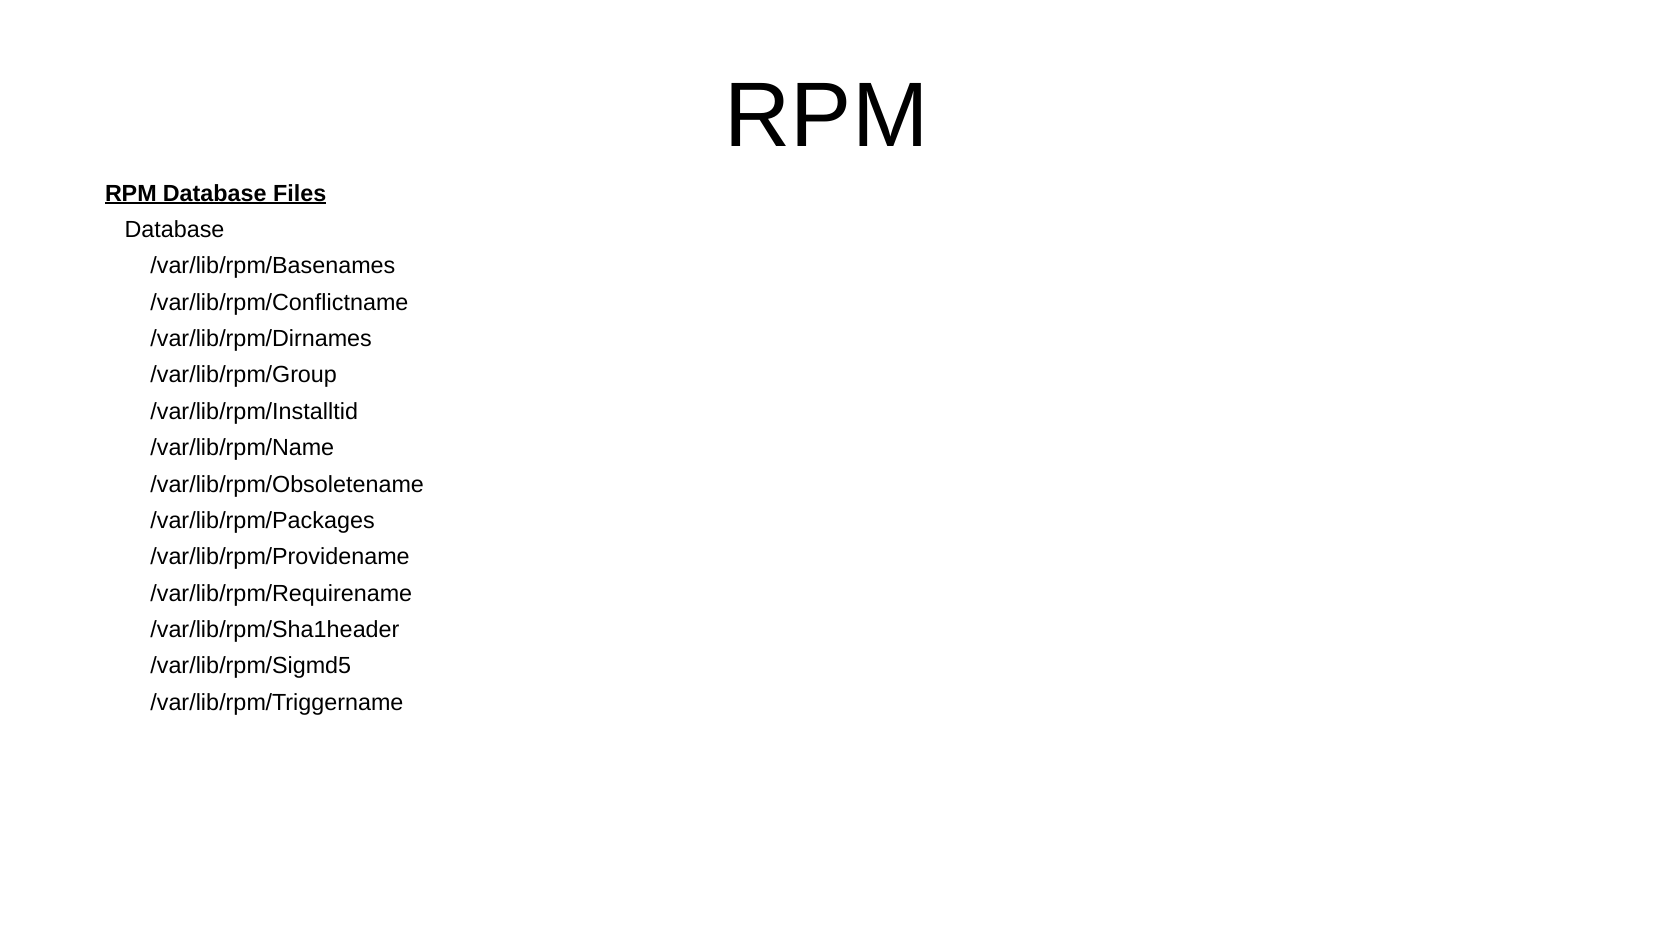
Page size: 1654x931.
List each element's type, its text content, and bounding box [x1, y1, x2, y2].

list RPM Database Files Database /var/lib/rpm/Basenames /var/lib/rpm/Conflictname /var/lib/rpm/Dirnames /var/lib/rpm/Group /var/lib/rpm/Installtid /var/lib/rpm/Name /var/lib/rpm/Obsoletename /var/lib/rpm/Packages /var/lib/rpm/Providename /var/lib/rpm/Requirename /var/lib/rpm/Sha1header /var/lib/rpm/Sigmd5 /var/lib/rpm/Triggername [105, 180, 1594, 720]
title RPM [82, 37, 1571, 193]
